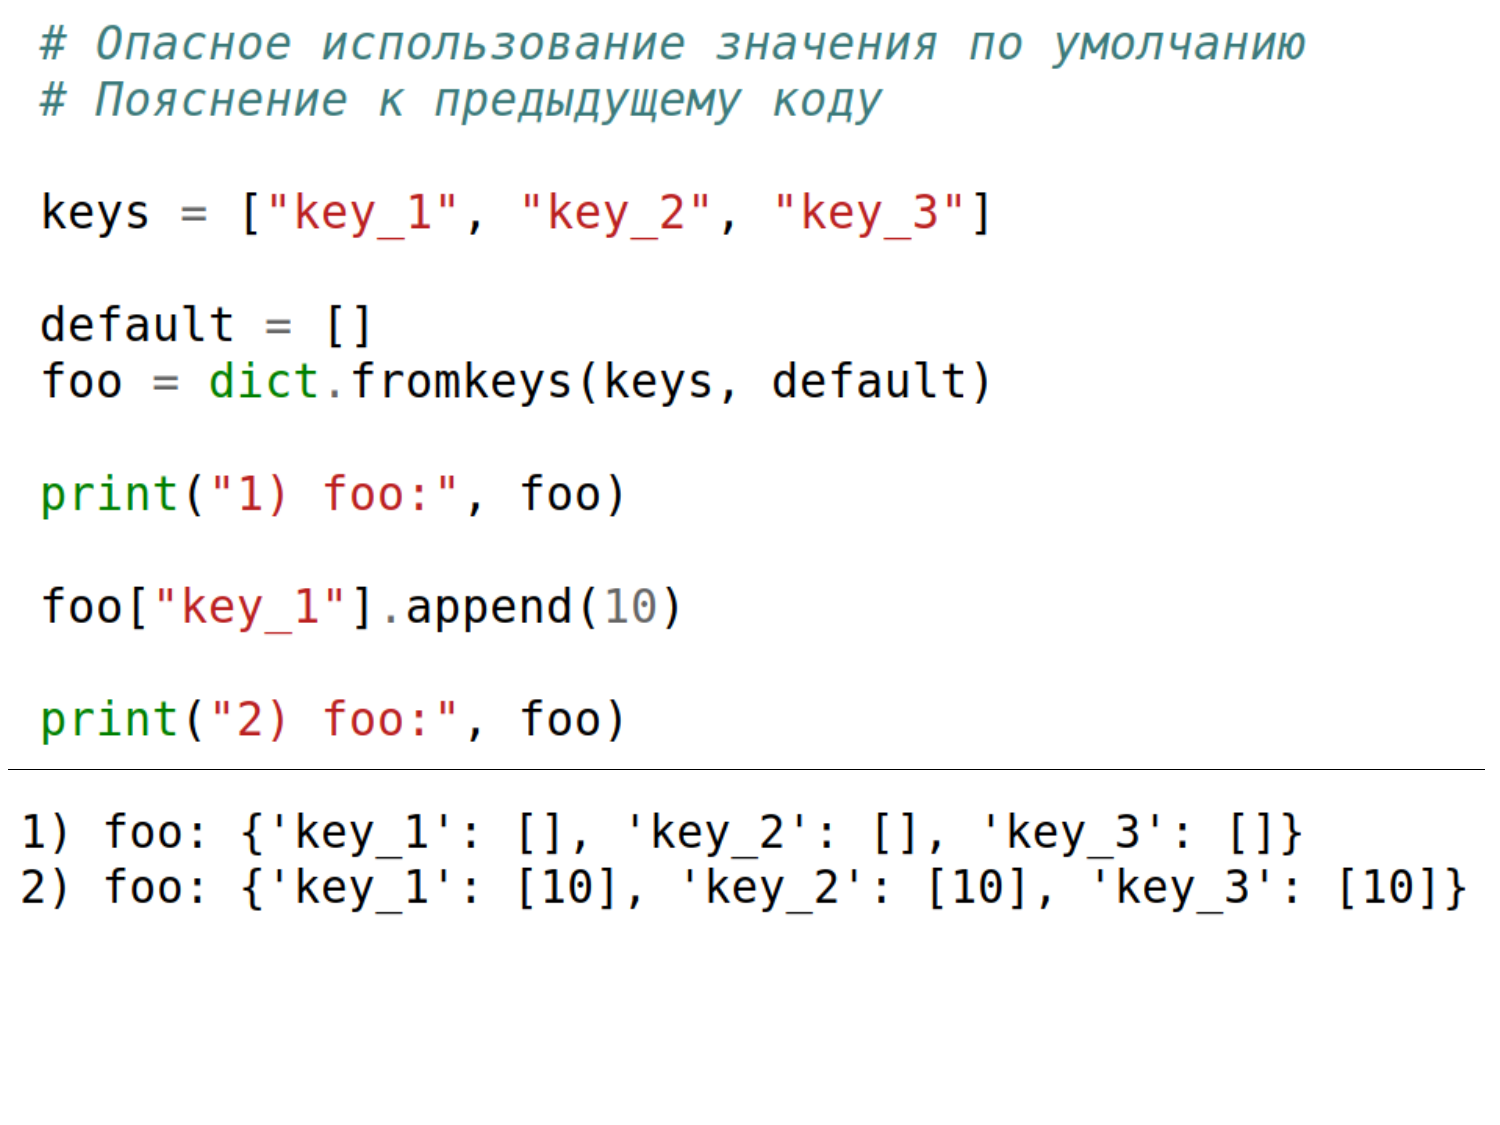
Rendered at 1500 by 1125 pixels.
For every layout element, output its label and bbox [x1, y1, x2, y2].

picture [22, 8, 1331, 756]
picture [12, 796, 1476, 923]
